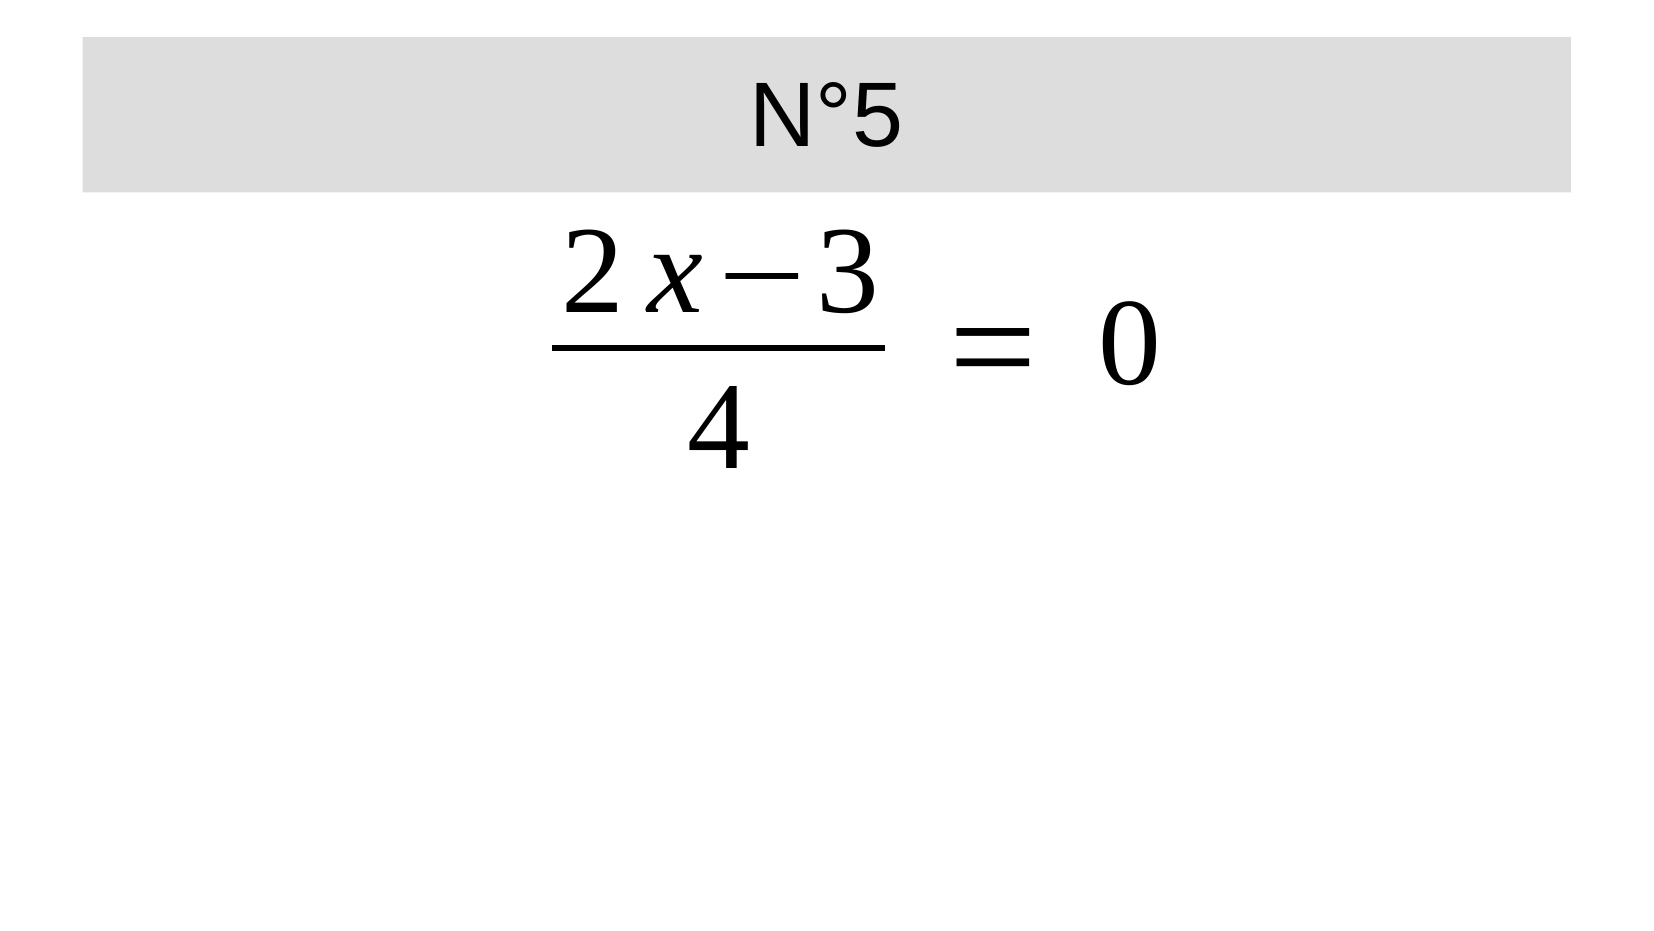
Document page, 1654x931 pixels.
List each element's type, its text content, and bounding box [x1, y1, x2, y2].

chart [539, 201, 1170, 497]
title N°5 [82, 37, 1571, 193]
